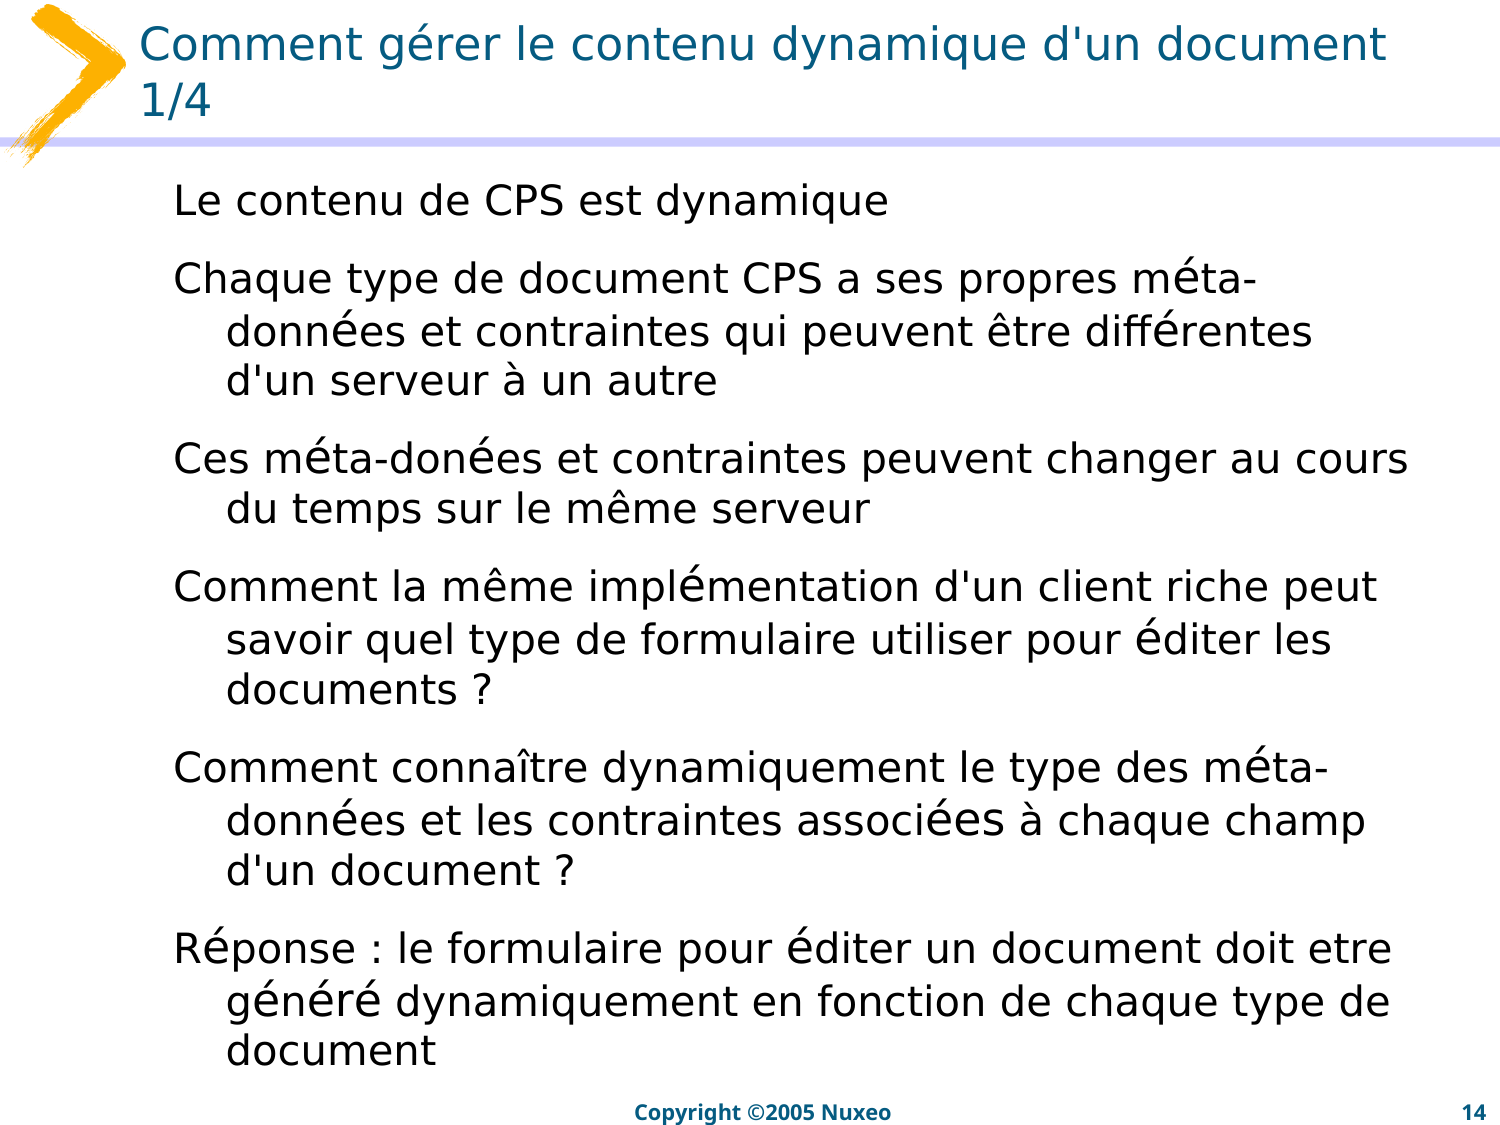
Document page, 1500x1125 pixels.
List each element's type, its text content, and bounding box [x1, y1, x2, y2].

title Comment gérer le contenu dynamique d'un document 1/4 [139, 12, 1409, 130]
picture [4, 4, 126, 169]
list Le contenu de CPS est dynamique Chaque type de document CPS a ses propres méta-données et contraintes qui peuvent être différentes d'un serveur à un autre Ces méta-donées et contraintes peuvent changer au cours du temps sur le même serveur Comment la même implémentation d'un client riche peut savoir quel type de formulaire utiliser pour éditer les documents ? Comment connaître dynamiquement le type des méta-données et les contraintes associées à chaque champ d'un document ? Réponse : le formulaire pour éditer un document doit etre généré dynamiquement en fonction de chaque type de document [170, 176, 1413, 1091]
